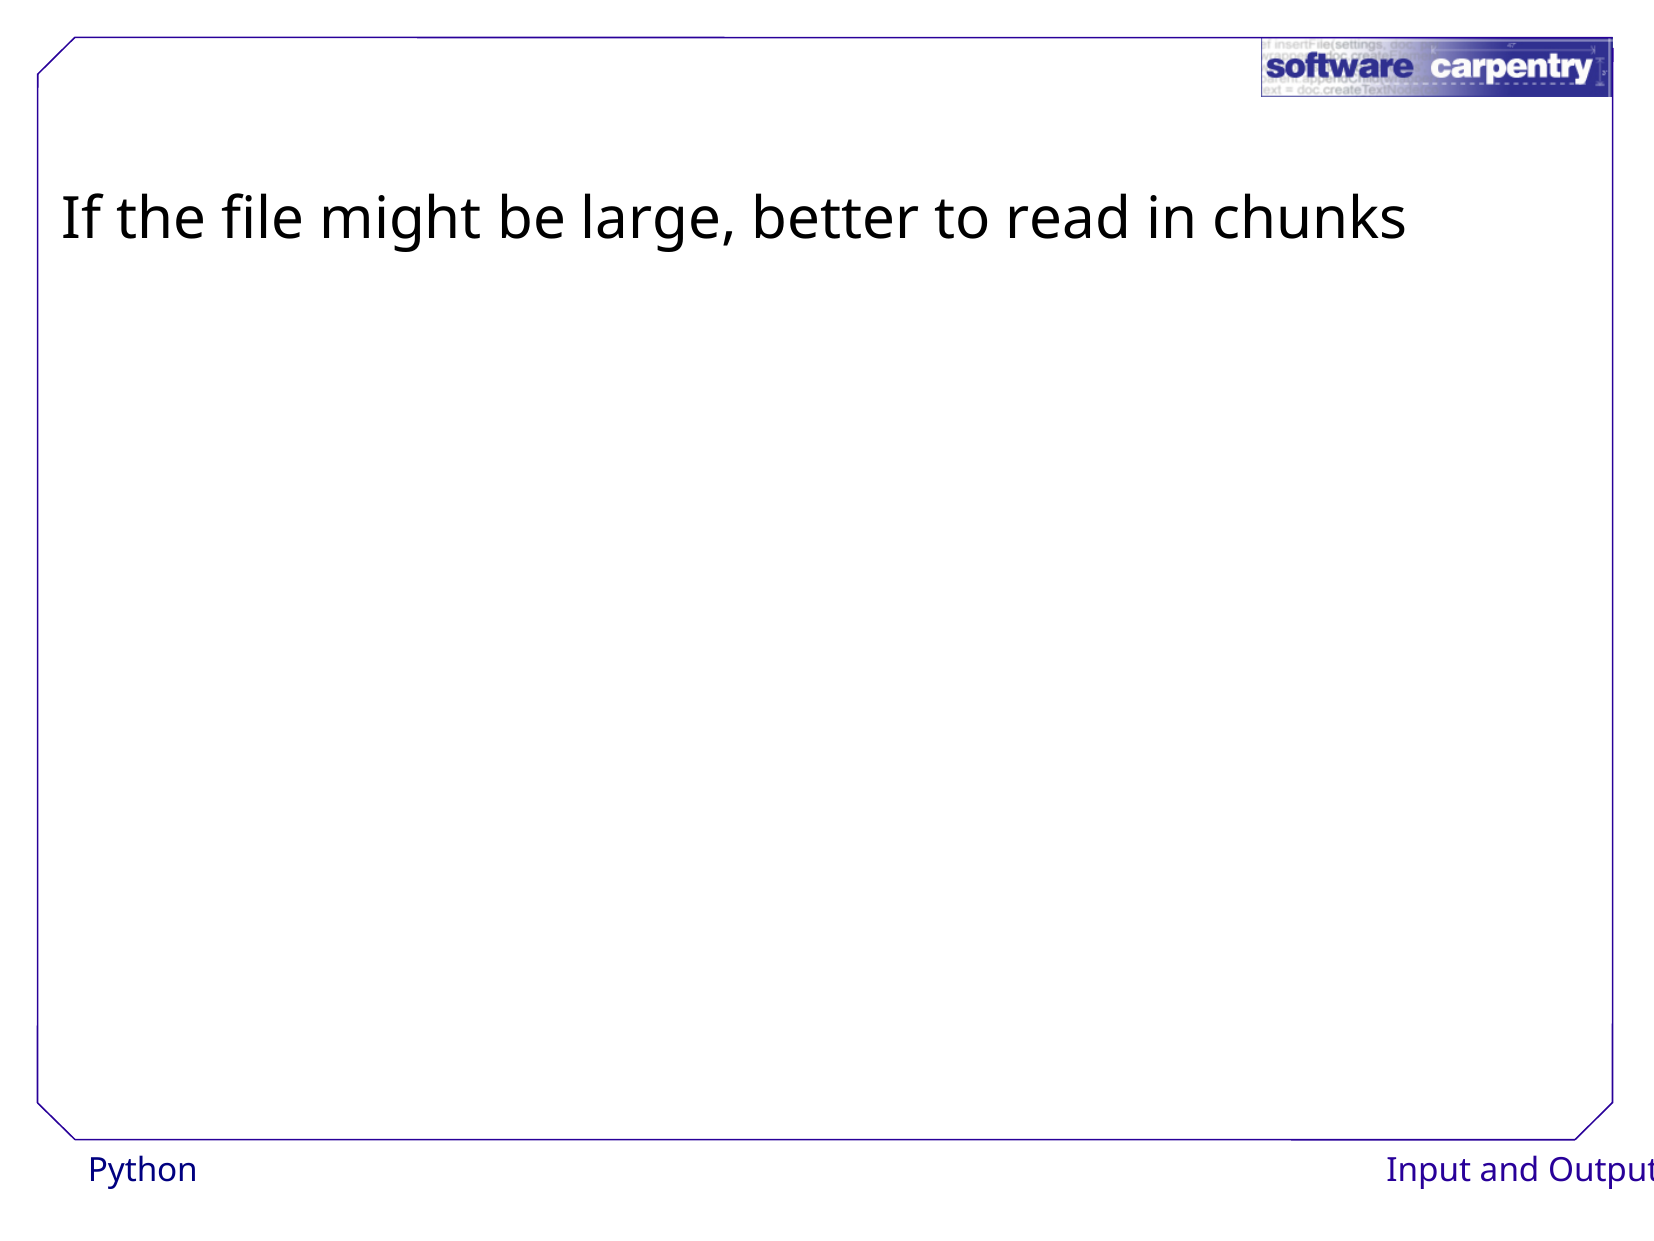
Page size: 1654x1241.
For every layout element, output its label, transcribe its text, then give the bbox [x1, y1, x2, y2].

text_box If the file might be large, better to read in chunks [47, 138, 1573, 259]
picture [1261, 39, 1613, 97]
